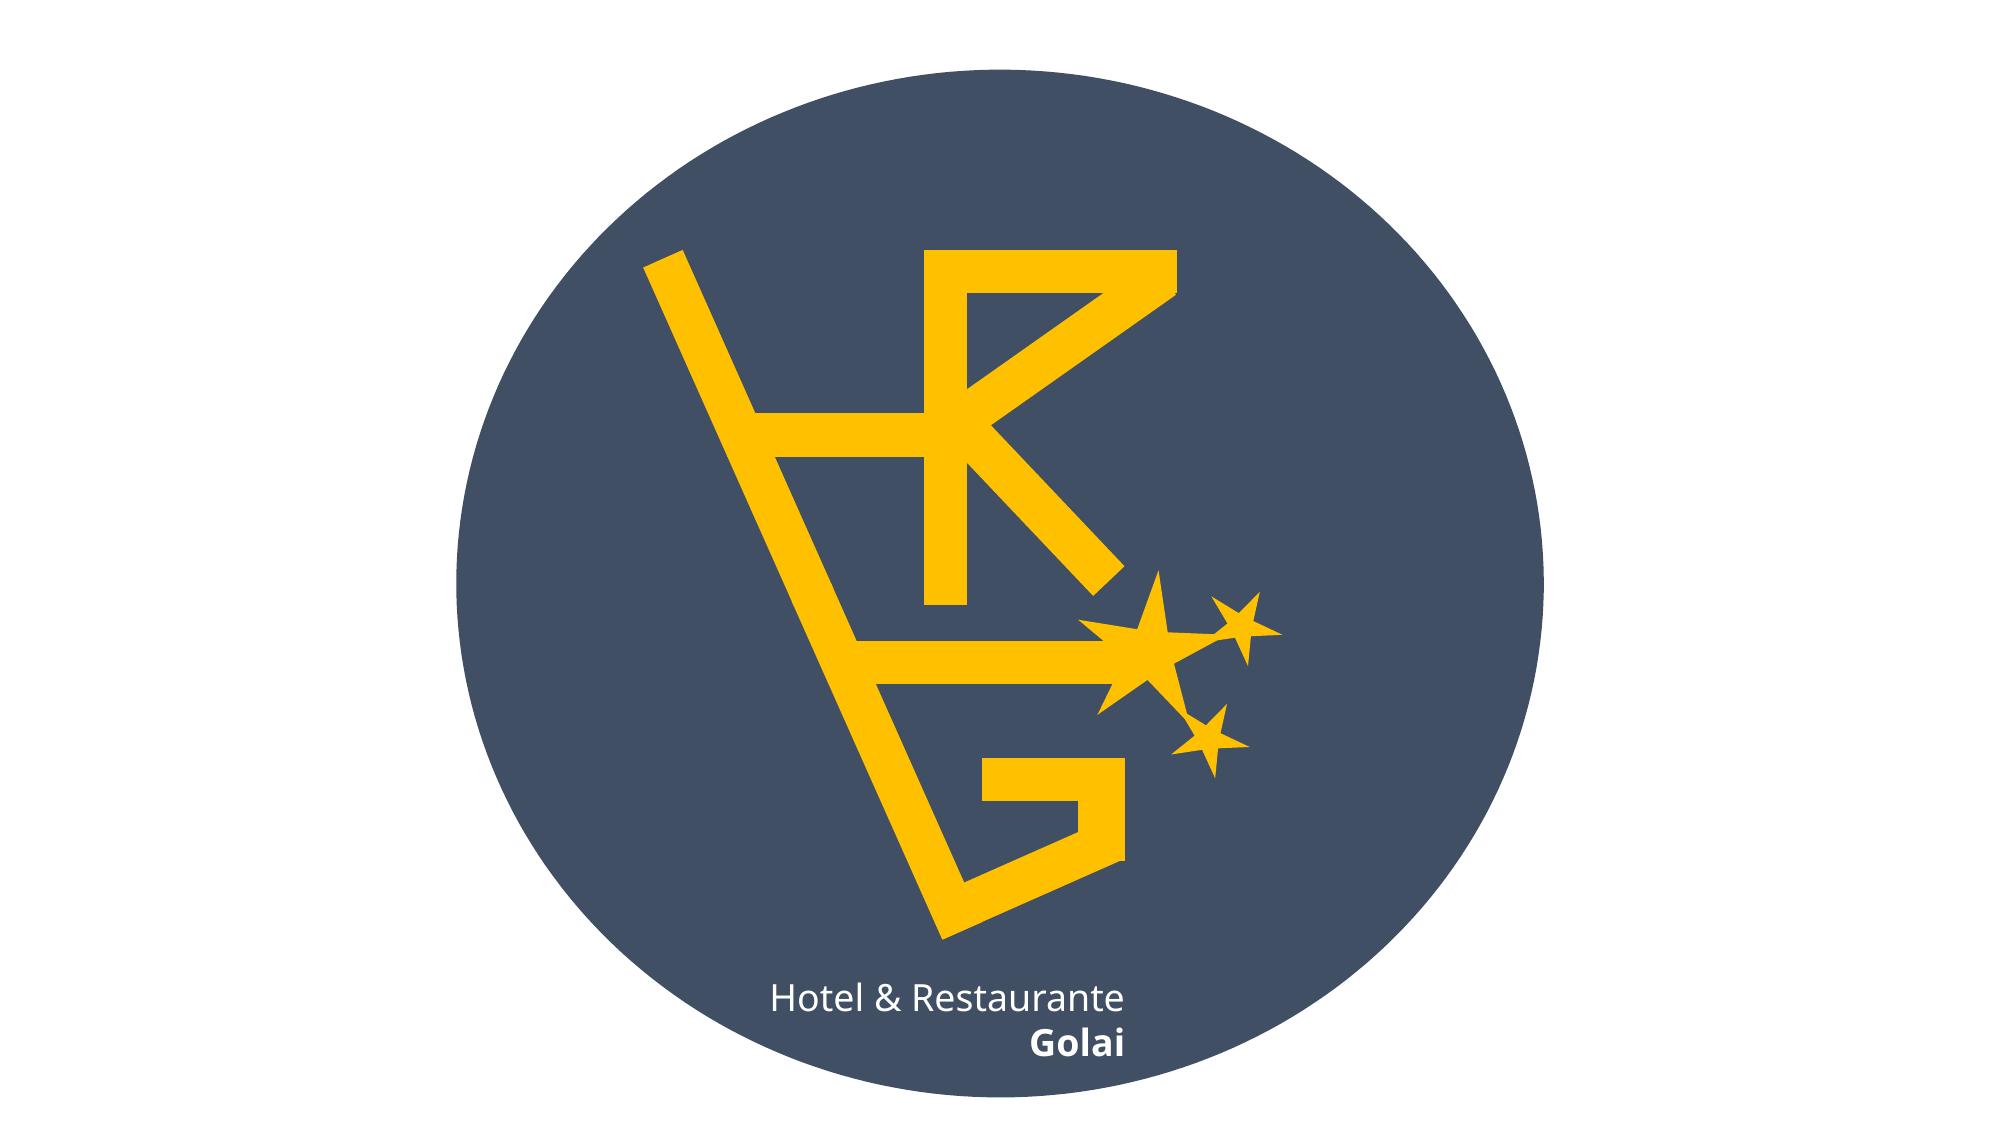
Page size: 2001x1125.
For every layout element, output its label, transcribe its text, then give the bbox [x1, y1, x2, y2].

text_box Hotel & Restaurante Golai [754, 966, 1241, 1028]
text_box [456, 69, 1544, 1098]
